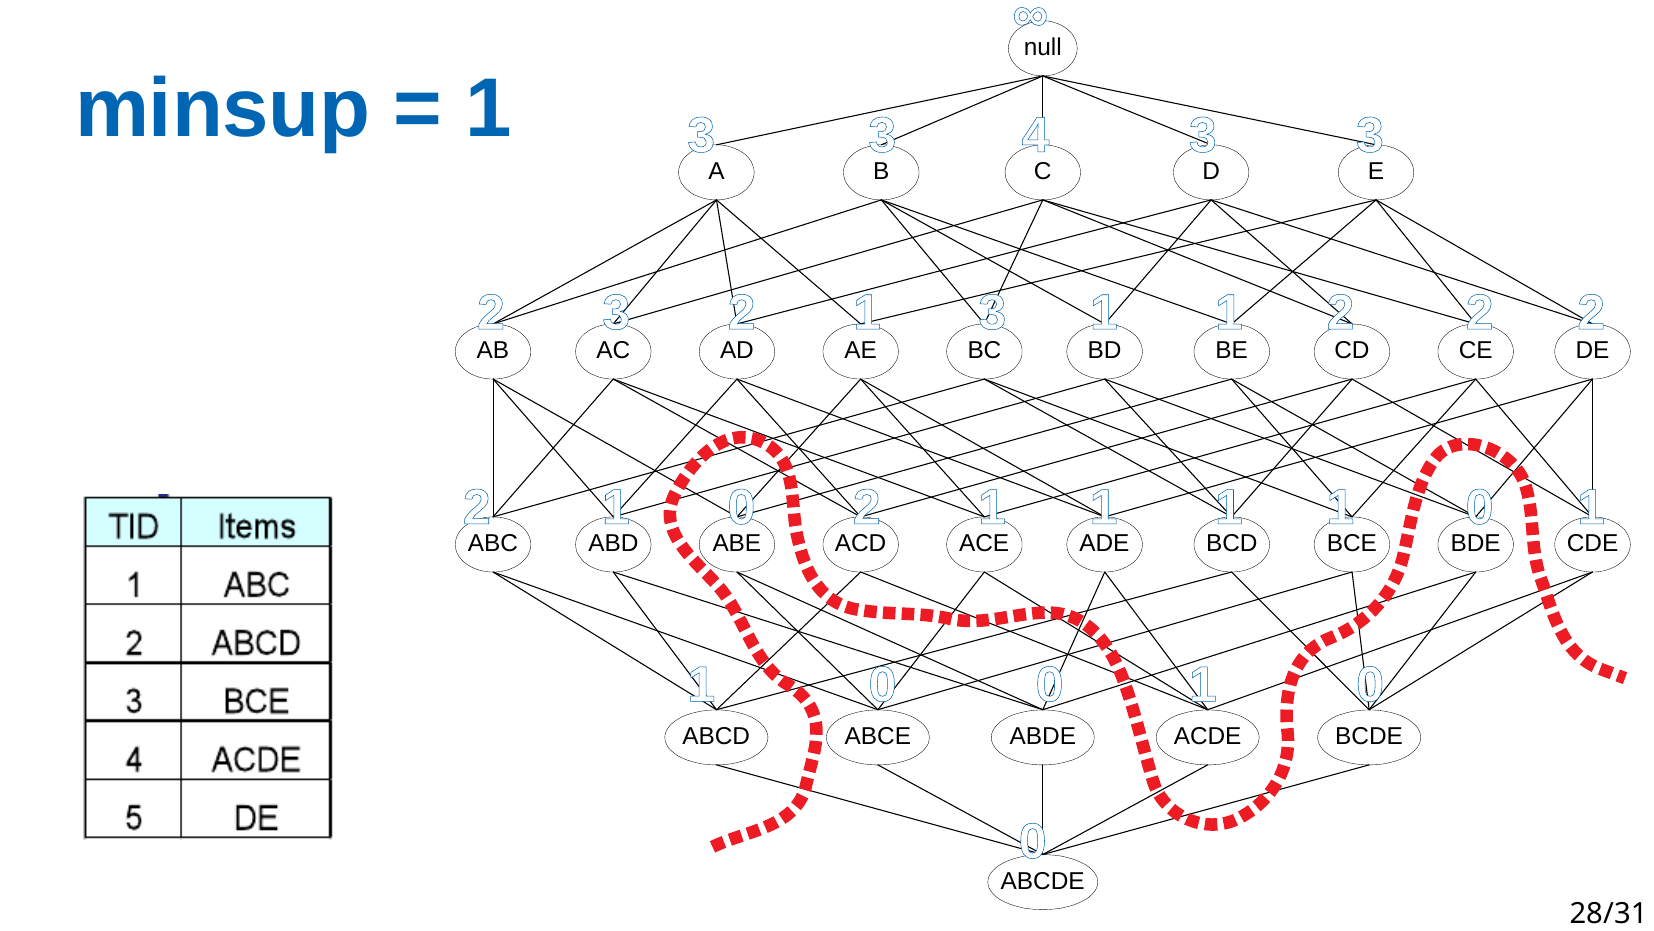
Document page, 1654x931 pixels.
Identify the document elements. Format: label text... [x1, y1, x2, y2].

text_box 3 3 4 3 3 [672, 99, 1472, 226]
picture [82, 494, 337, 843]
picture [453, 598, 1633, 911]
text_box minsup = 1 [60, 53, 619, 185]
picture [453, 18, 1633, 276]
text_box ∞ [997, 0, 1056, 49]
text_box 1 0 0 1 0 [672, 648, 1451, 775]
text_box 2 3 2 1 3 1 1 2 2 2 [448, 276, 1641, 403]
text_box 2 1 0 2 1 1 1 1 0 1 [448, 471, 1647, 598]
picture [453, 403, 1633, 471]
text_box 0 [1003, 805, 1097, 877]
